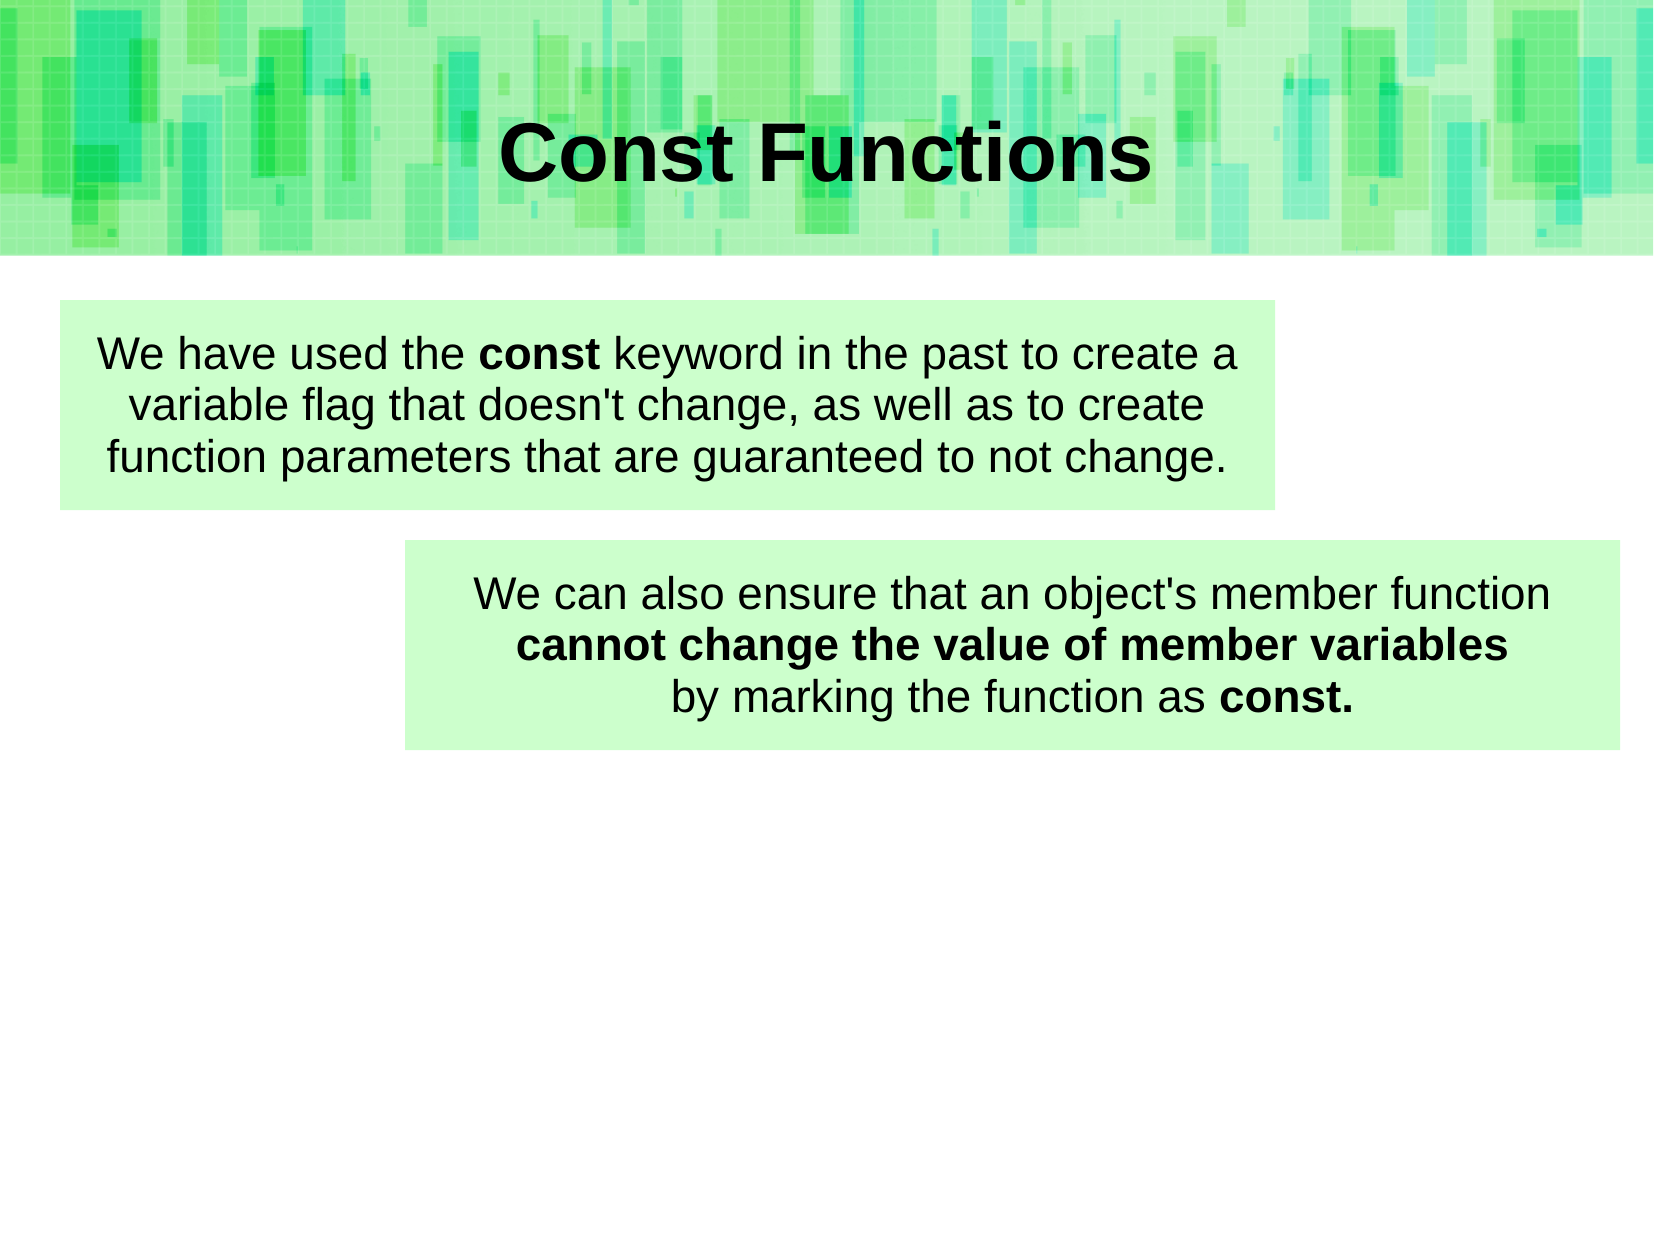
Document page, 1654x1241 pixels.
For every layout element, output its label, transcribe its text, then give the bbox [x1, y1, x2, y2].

text_box We can also ensure that an object's member function cannot change the value of member variables by marking the function as const. [405, 540, 1621, 751]
picture [0, 0, 1654, 1241]
text_box We have used the const keyword in the past to create a variable flag that doesn't change, as well as to create function parameters that are guaranteed to not change. [60, 300, 1276, 511]
title Const Functions [82, 49, 1571, 257]
